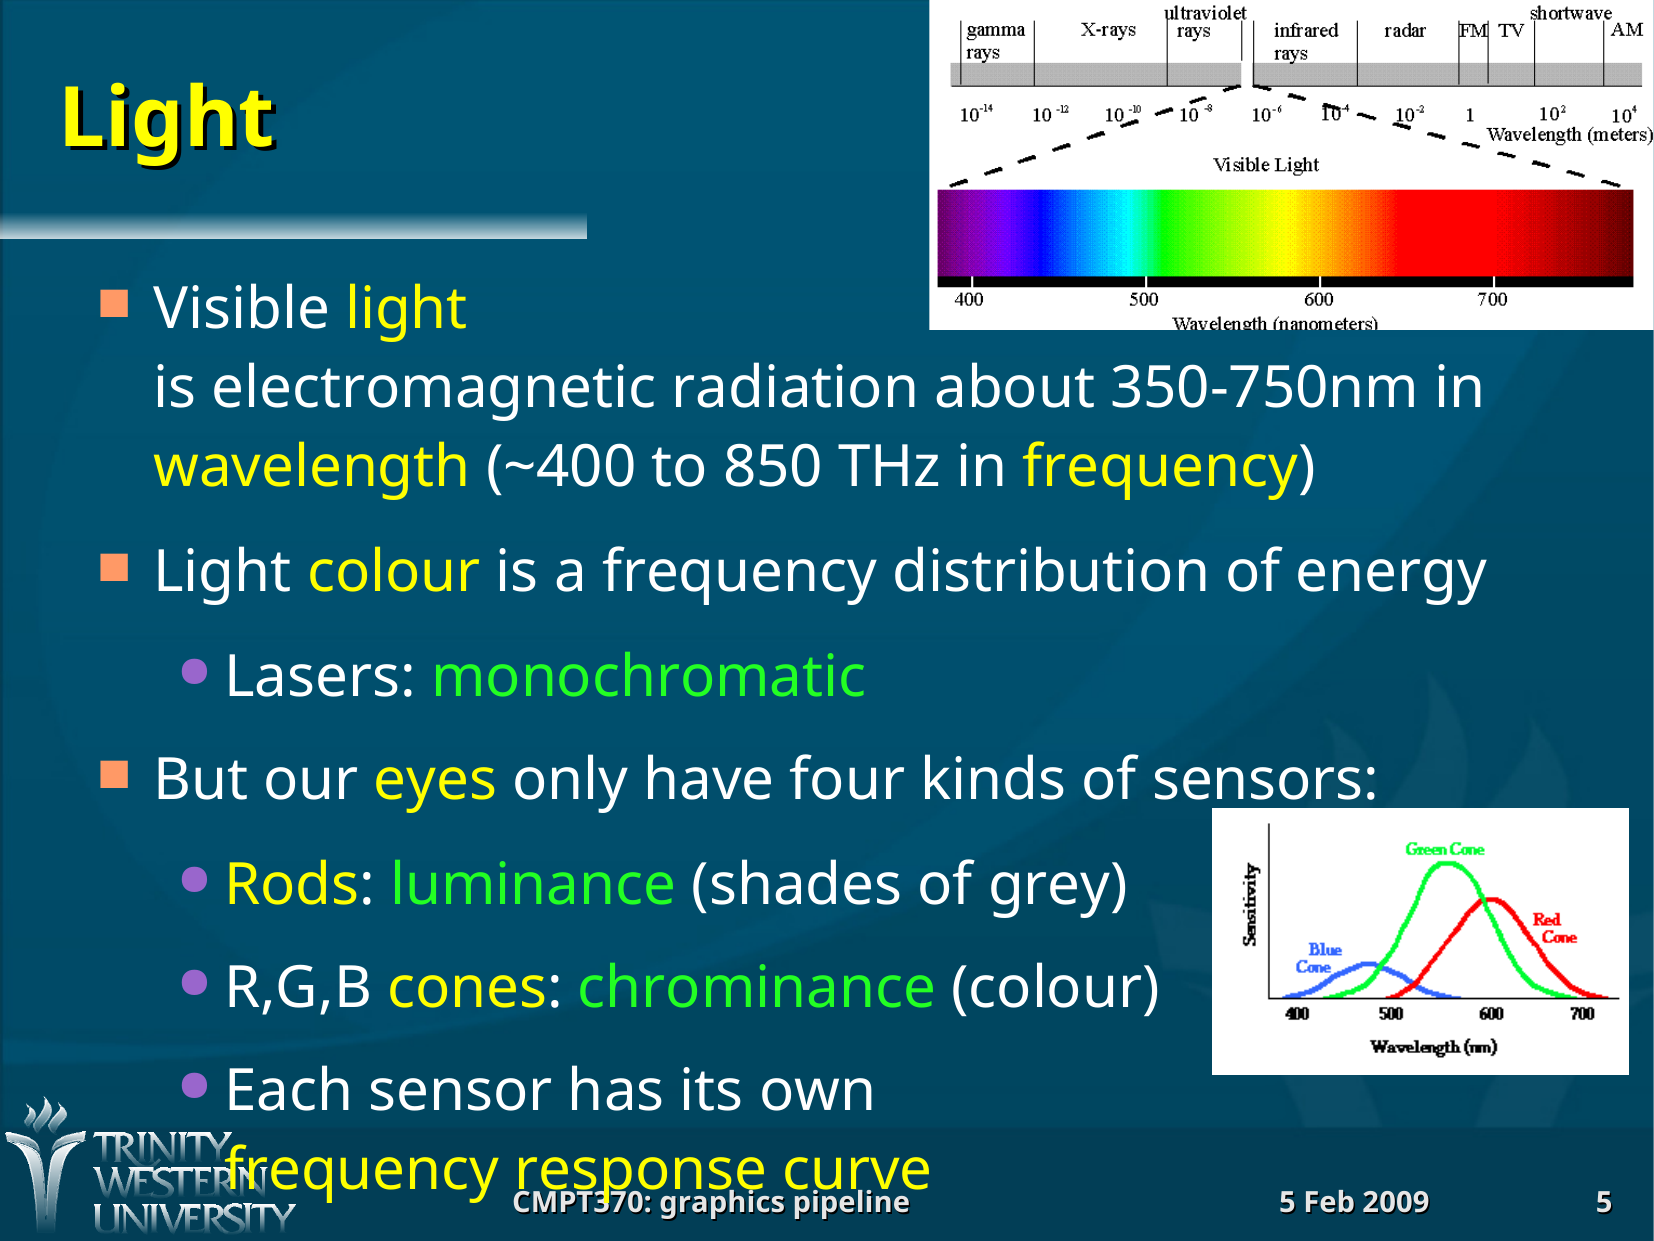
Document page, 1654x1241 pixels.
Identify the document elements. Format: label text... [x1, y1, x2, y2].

title Light [59, 19, 929, 208]
picture [38, 1227, 54, 1232]
picture [930, 0, 1654, 329]
picture [0, 233, 586, 238]
picture [1212, 808, 1654, 1075]
list Visible light is electromagnetic radiation about 350-750nm in wavelength (~400 to 850 THz in frequency) Light colour is a frequency distribution of energy Lasers: monochromatic But our eyes only have four kinds of sensors: Rods: luminance (shades of grey) R,G,B cones: chrominance (colour) Each sensor has its own frequency response curve [82, 266, 1571, 1160]
picture [0, 214, 586, 232]
